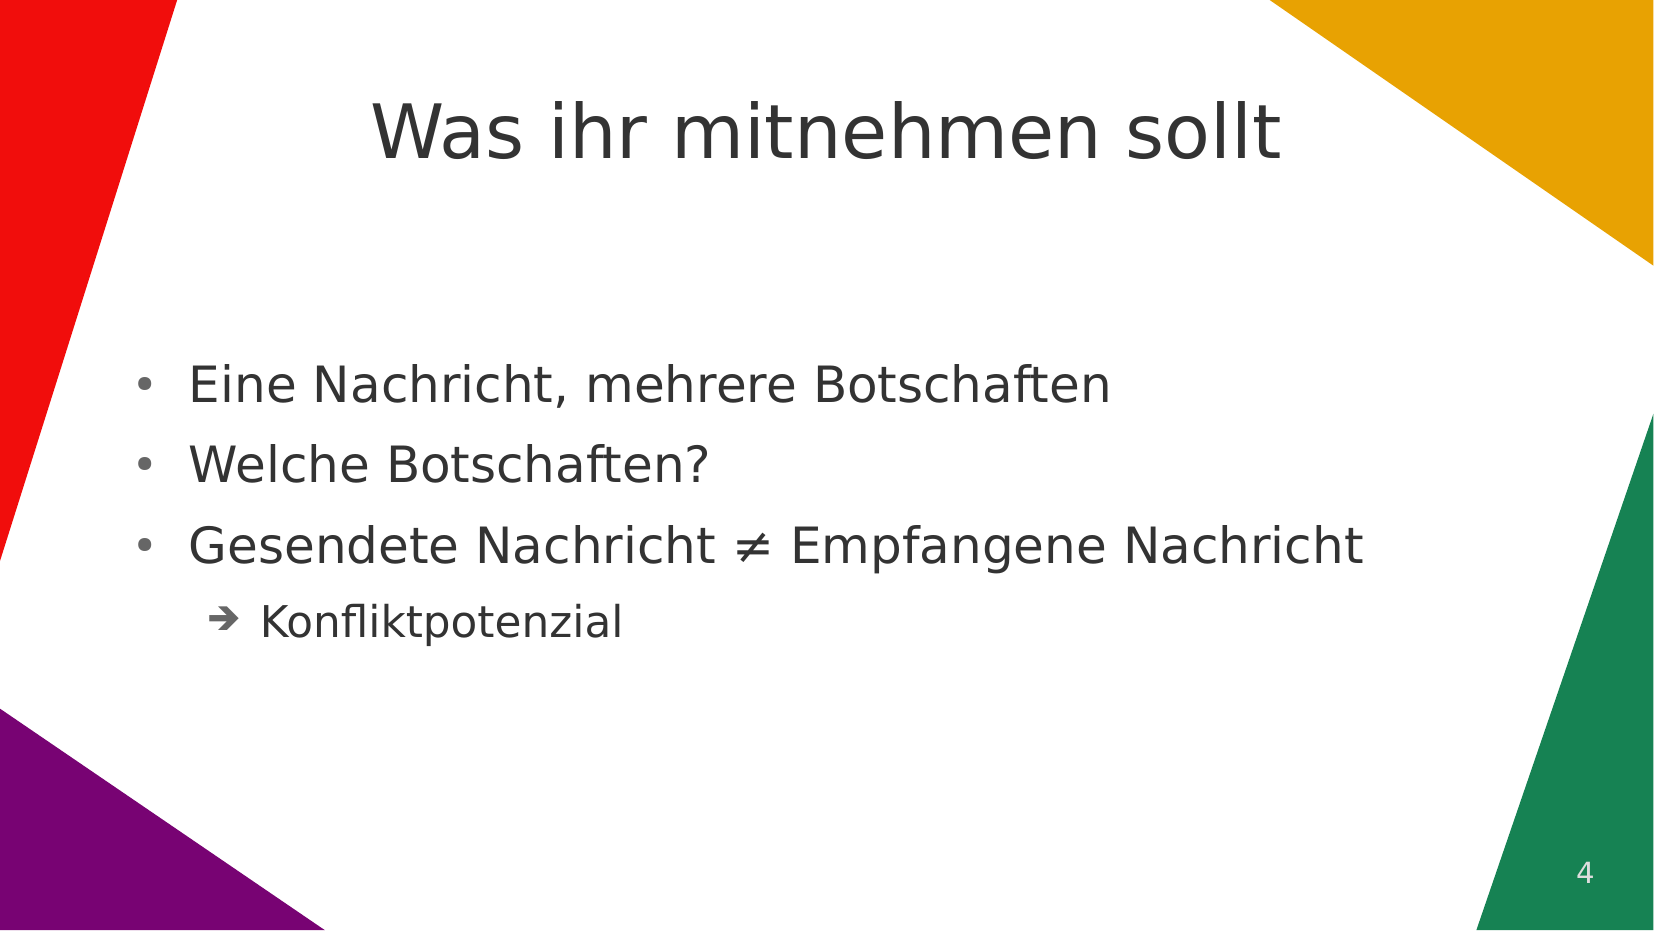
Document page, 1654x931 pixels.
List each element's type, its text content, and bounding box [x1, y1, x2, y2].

list Eine Nachricht, mehrere Botschaften Welche Botschaften? Gesendete Nachricht ≠ Empfangene Nachricht Konfliktpotenzial [118, 236, 1536, 768]
title Was ihr mitnehmen sollt [118, 59, 1536, 207]
